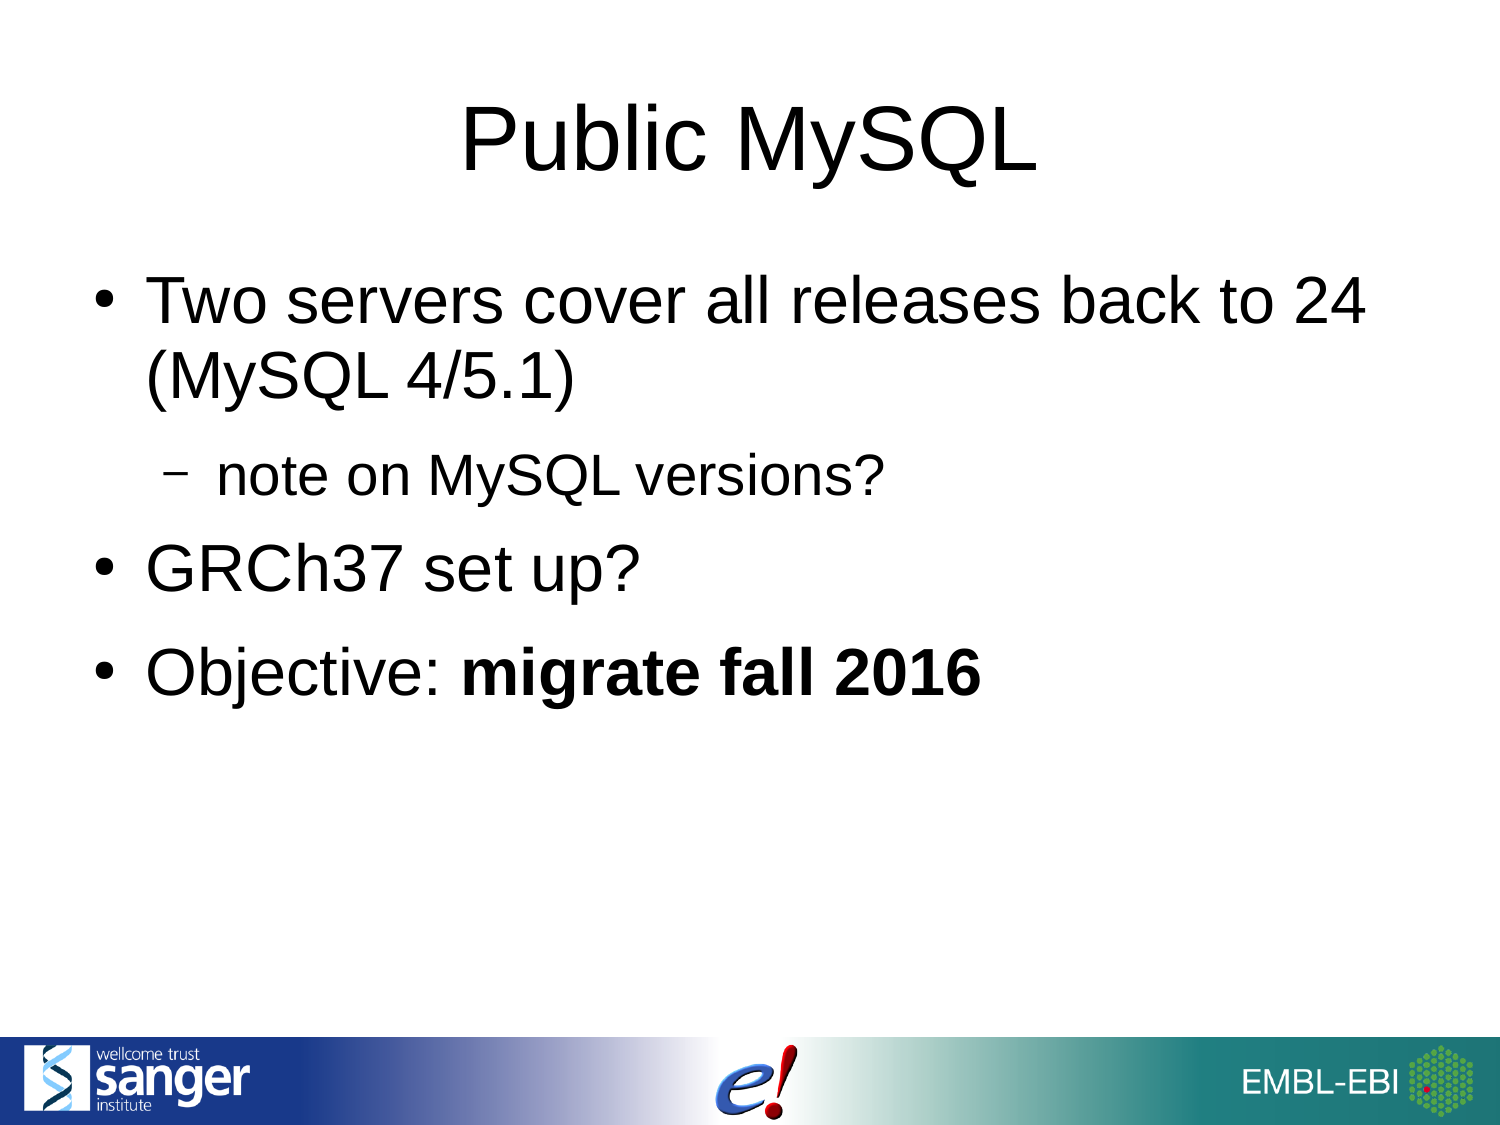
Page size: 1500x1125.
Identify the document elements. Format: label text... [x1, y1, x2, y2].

list Two servers cover all releases back to 24 (MySQL 4/5.1) note on MySQL versions? GRCh37 set up? Objective: migrate fall 2016 [75, 263, 1395, 916]
picture [0, 1037, 1500, 1125]
title Public MySQL [75, 44, 1425, 233]
